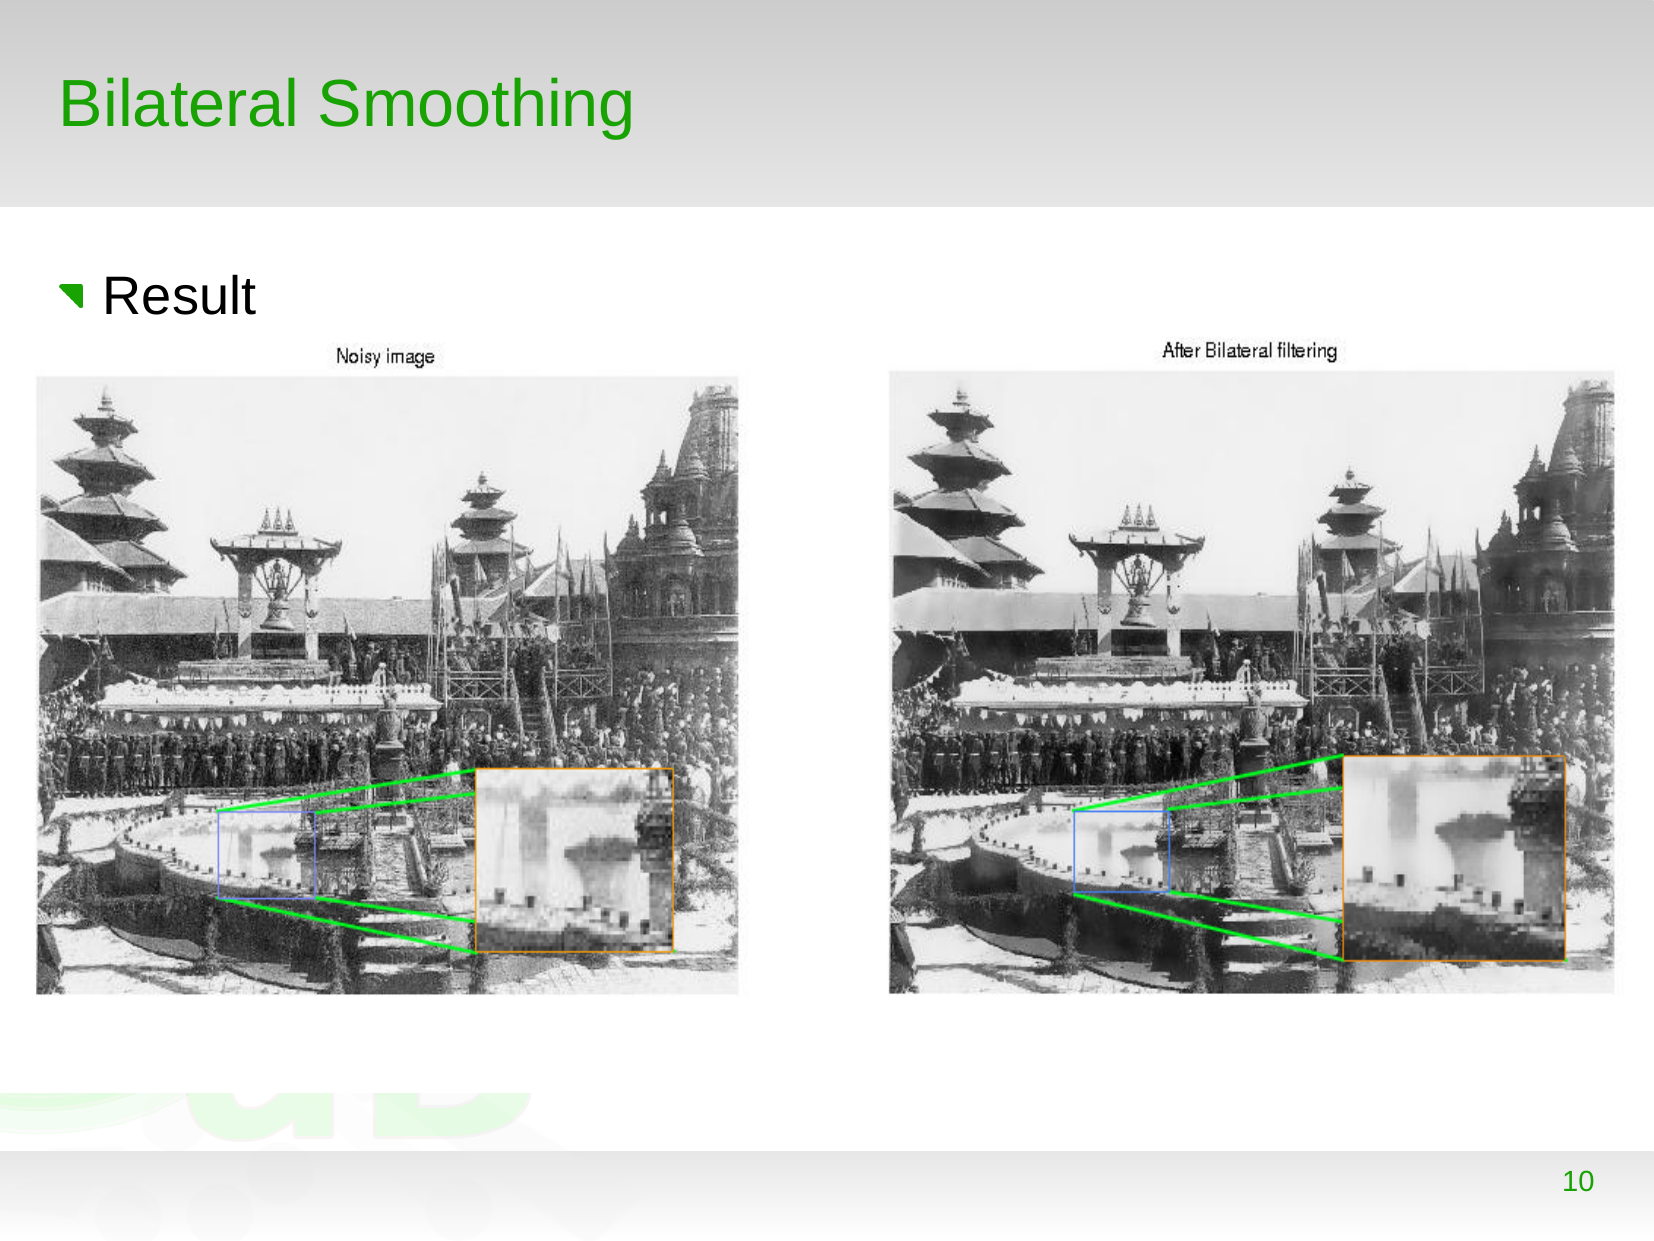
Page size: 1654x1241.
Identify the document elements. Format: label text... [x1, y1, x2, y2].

list Result [59, 265, 1595, 330]
picture [0, 324, 1654, 1093]
title Bilateral Smoothing [59, 29, 1595, 178]
